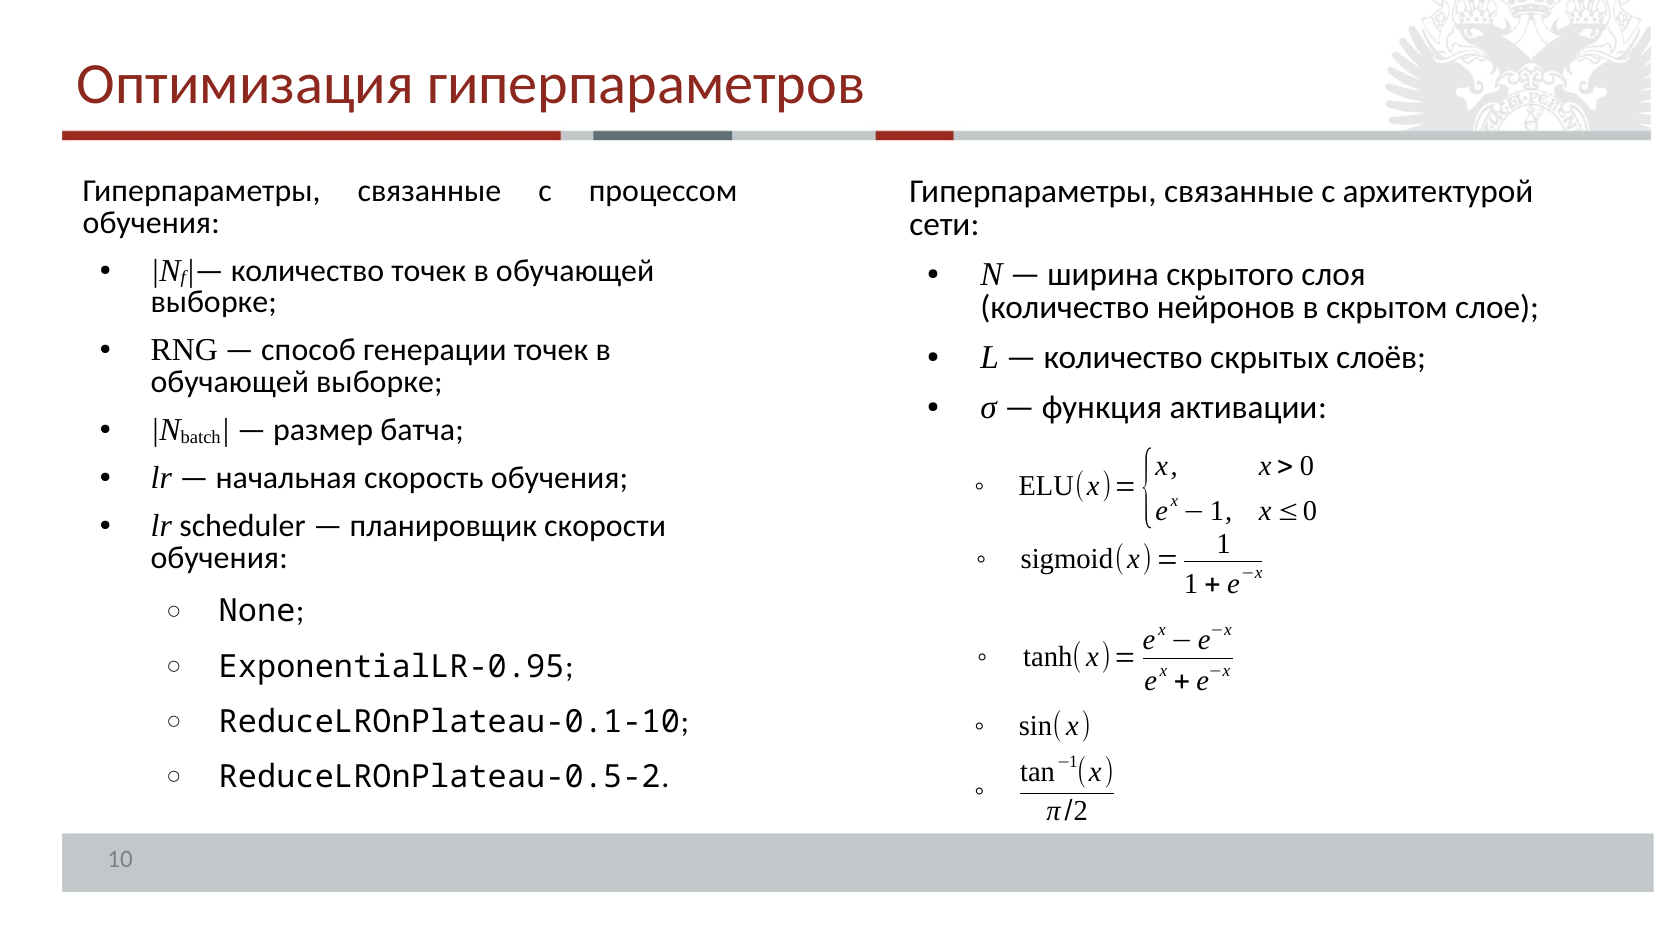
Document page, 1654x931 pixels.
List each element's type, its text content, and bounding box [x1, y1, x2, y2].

chart [974, 446, 1320, 600]
chart [974, 708, 1091, 744]
list Гиперпараметры, связанные с процессом обучения: |Nf|— количество точек в обучающей выборке; RNG — способ генерации точек в обучающей выборке; |Nbatch| — размер батча; lr — начальная скорость обучения; lr scheduler — планировщик скорости обучения: None; ExponentialLR-0.95; ReduceLROnPlateau-0.1-10; ReduceLROnPlateau-0.5-2. [82, 177, 739, 798]
chart [977, 620, 1235, 697]
chart [974, 752, 1115, 827]
title Оптимизация гиперпараметров [76, 48, 1565, 130]
list Гиперпараметры, связанные с архитектурой сети: N — ширина скрытого слоя (количество нейронов в скрытом слое); L — количество скрытых слоёв; σ — функция активации: [909, 177, 1565, 798]
picture [0, 0, 1654, 931]
